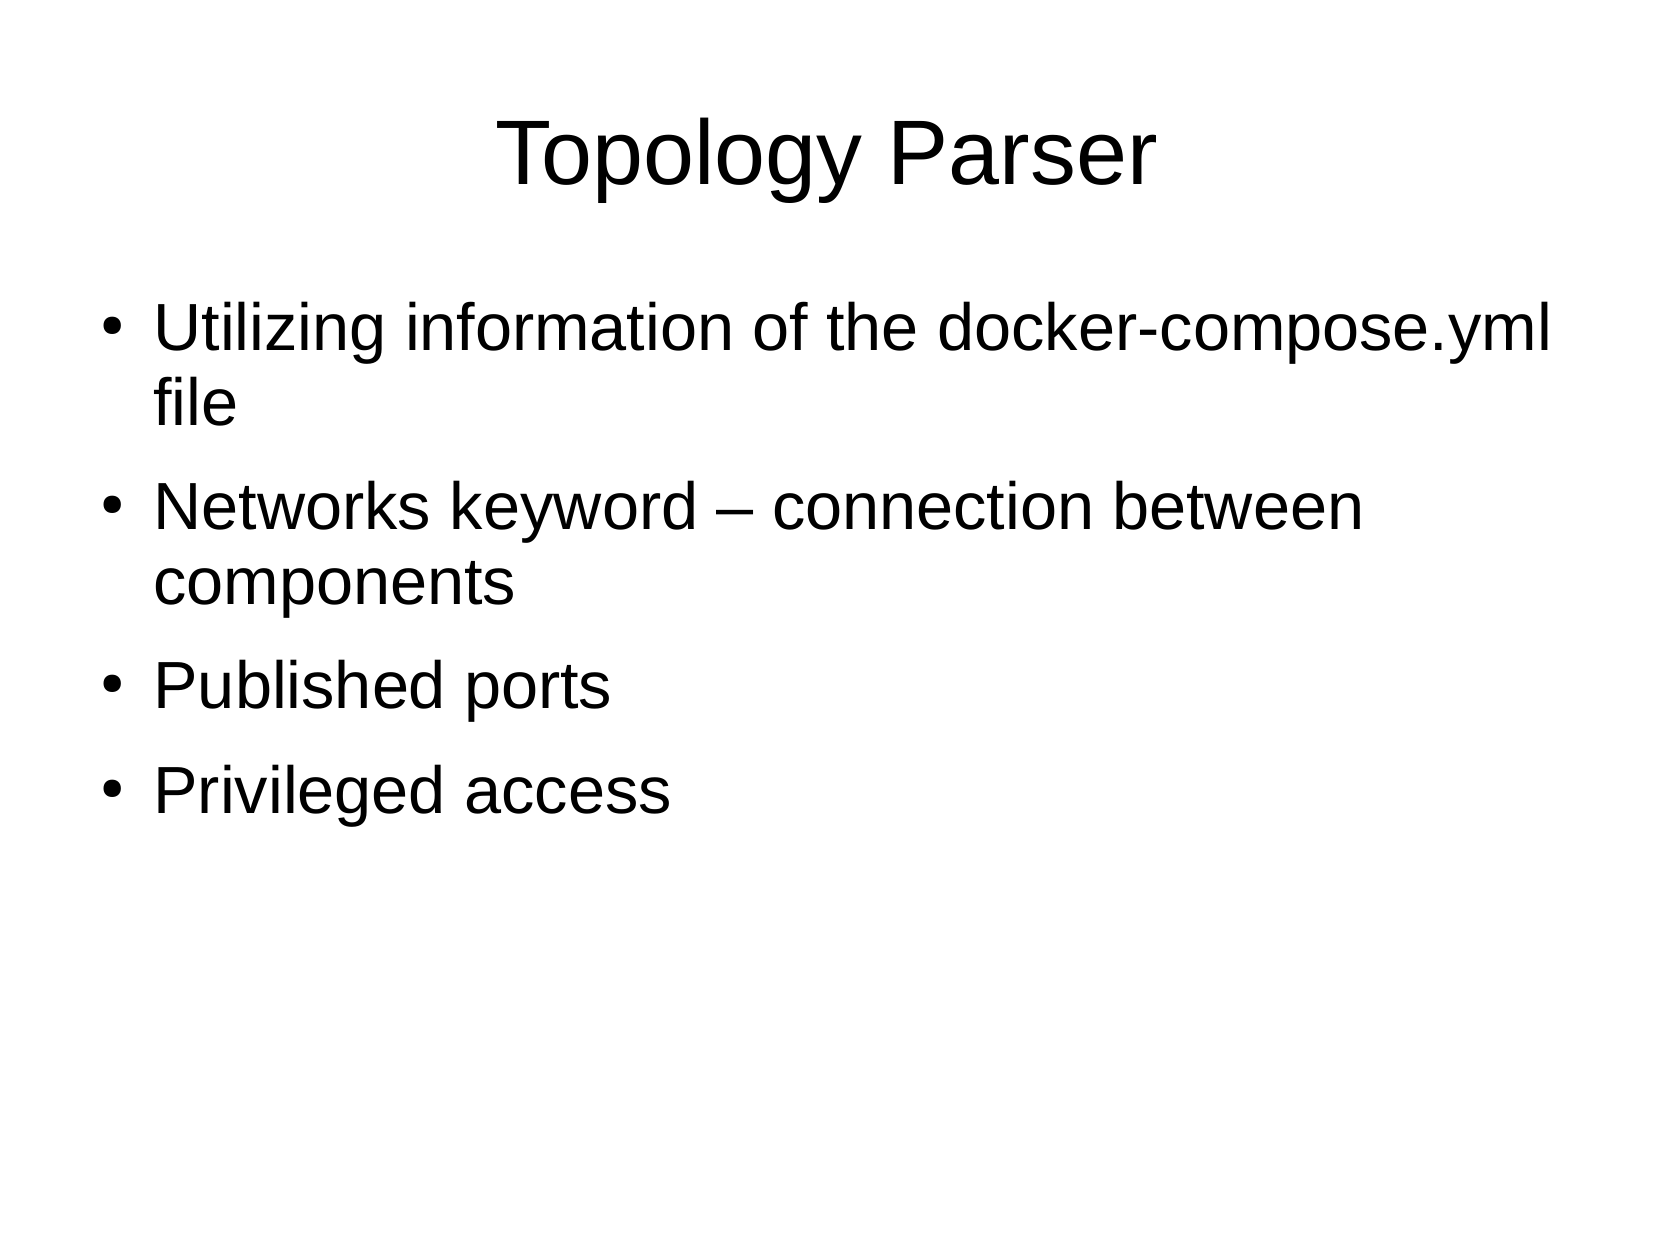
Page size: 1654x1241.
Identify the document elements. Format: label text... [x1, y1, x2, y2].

list Utilizing information of the docker-compose.yml file Networks keyword – connection between components Published ports Privileged access [82, 290, 1571, 1010]
title Topology Parser [82, 49, 1571, 257]
